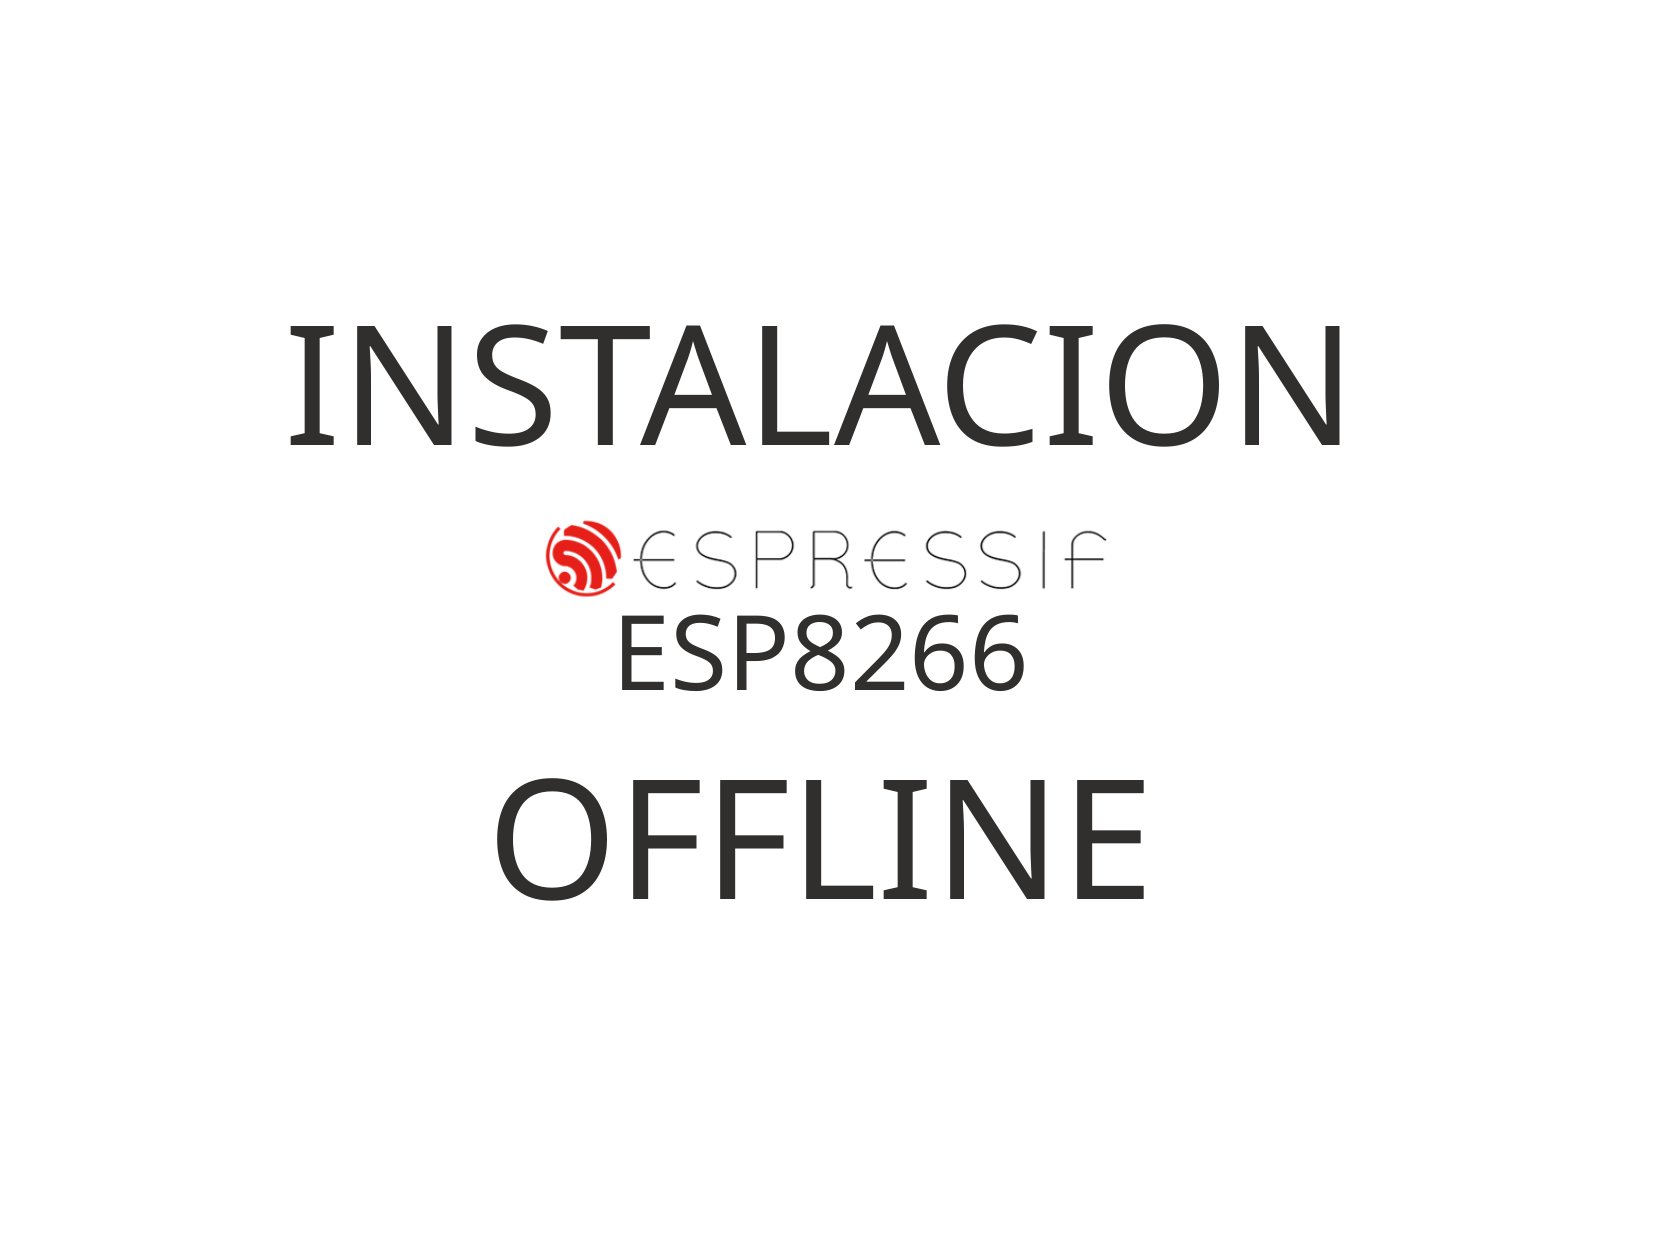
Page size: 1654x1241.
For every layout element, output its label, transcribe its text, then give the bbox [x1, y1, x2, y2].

text_box INSTALACION ESP8266 OFFLINE [11, 259, 1630, 980]
